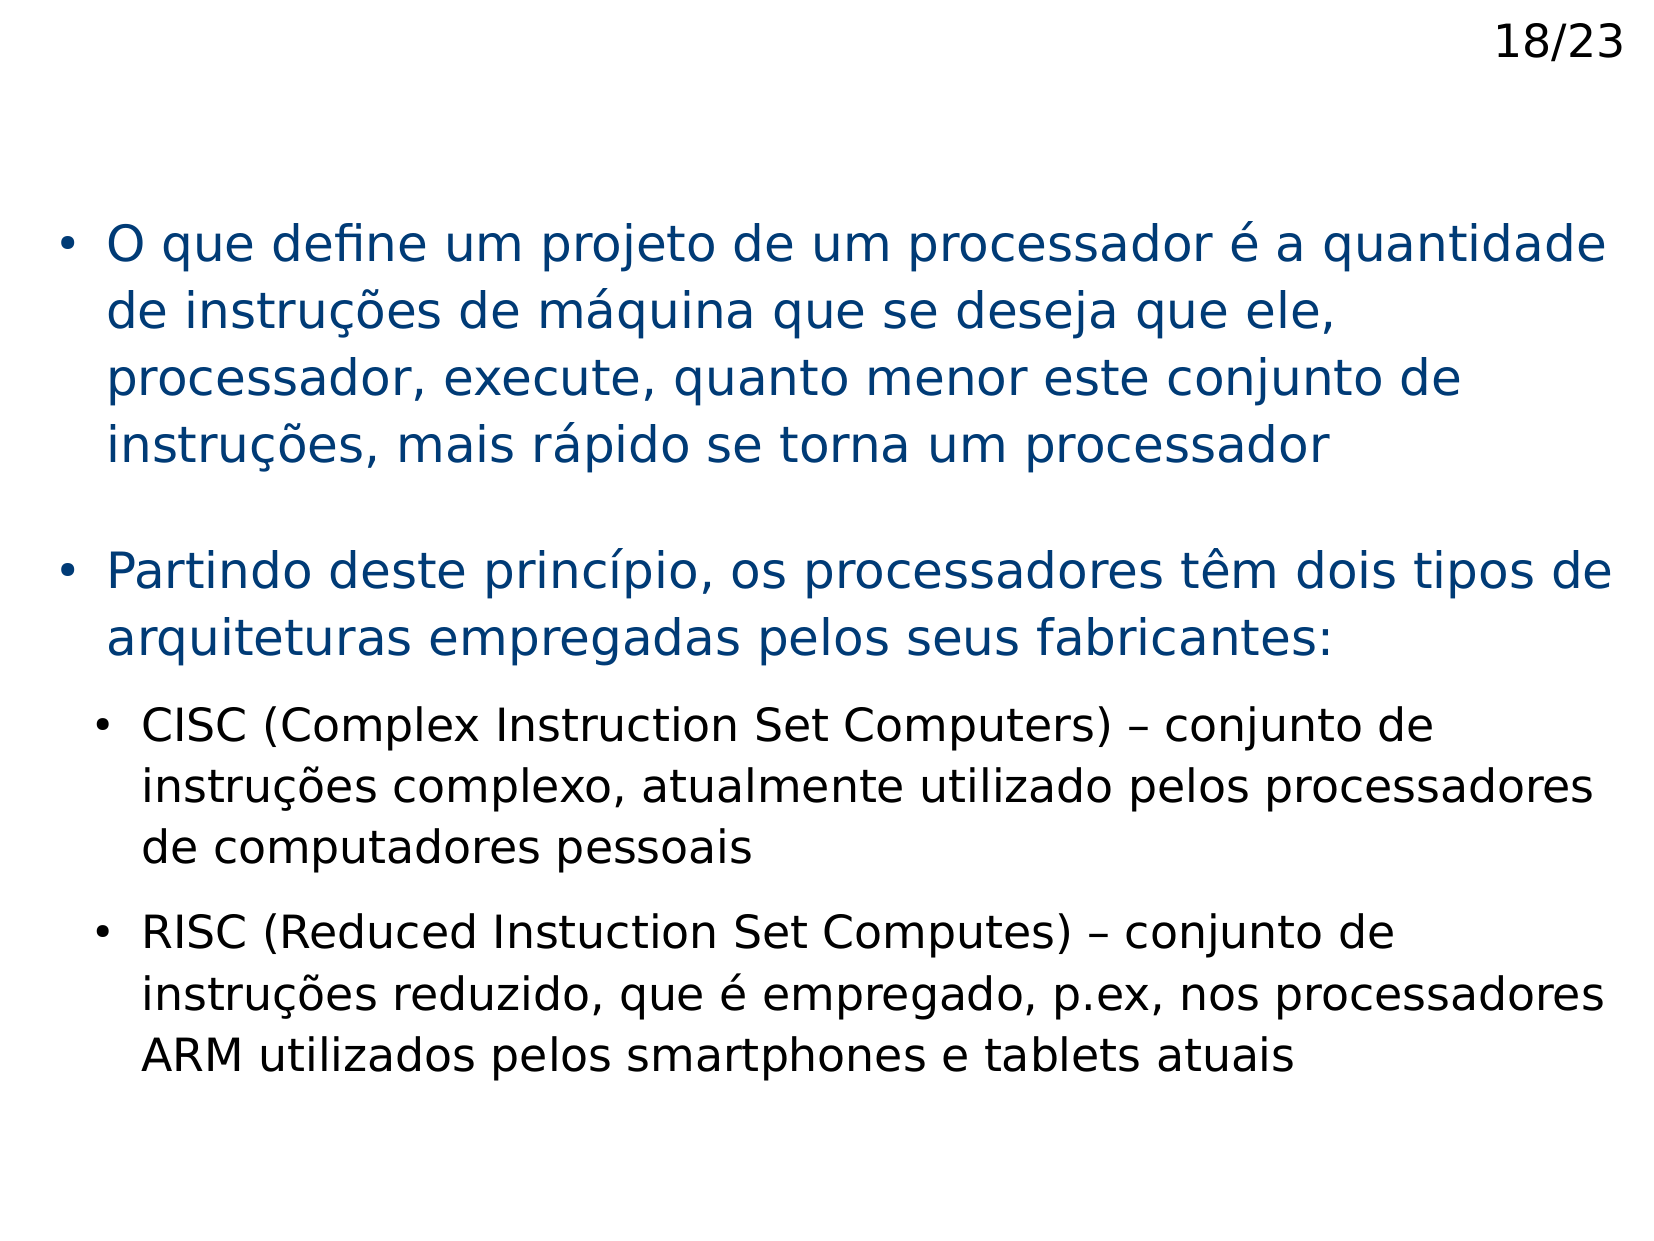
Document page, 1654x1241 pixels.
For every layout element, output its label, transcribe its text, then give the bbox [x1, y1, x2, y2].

list O que define um projeto de um processador é a quantidade de instruções de máquina que se deseja que ele, processador, execute, quanto menor este conjunto de instruções, mais rápido se torna um processador Partindo deste princípio, os processadores têm dois tipos de arquiteturas empregadas pelos seus fabricantes: CISC (Complex Instruction Set Computers) – conjunto de instruções complexo, atualmente utilizado pelos processadores de computadores pessoais RISC (Reduced Instuction Set Computes) – conjunto de instruções reduzido, que é empregado, p.ex, nos processadores ARM utilizados pelos smartphones e tablets atuais [59, 206, 1625, 1211]
